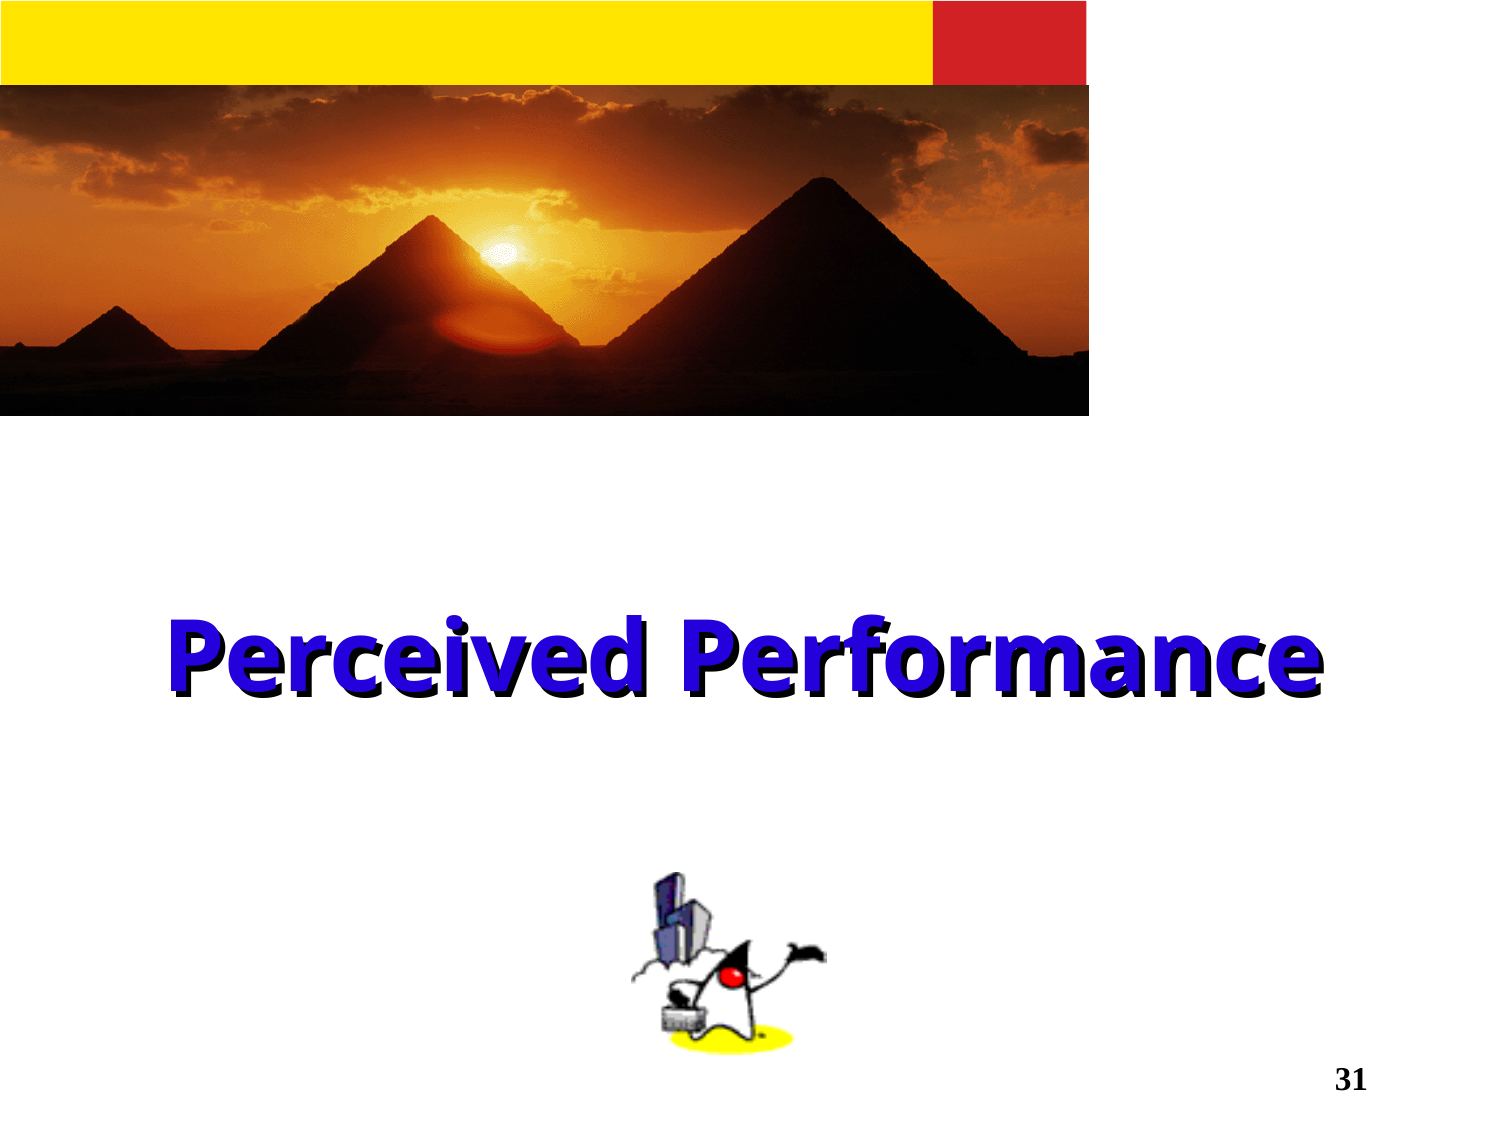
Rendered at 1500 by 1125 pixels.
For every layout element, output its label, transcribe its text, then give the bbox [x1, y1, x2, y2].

picture [0, 85, 1089, 416]
text_box Perceived Performance [147, 582, 1340, 910]
picture [631, 872, 827, 1055]
